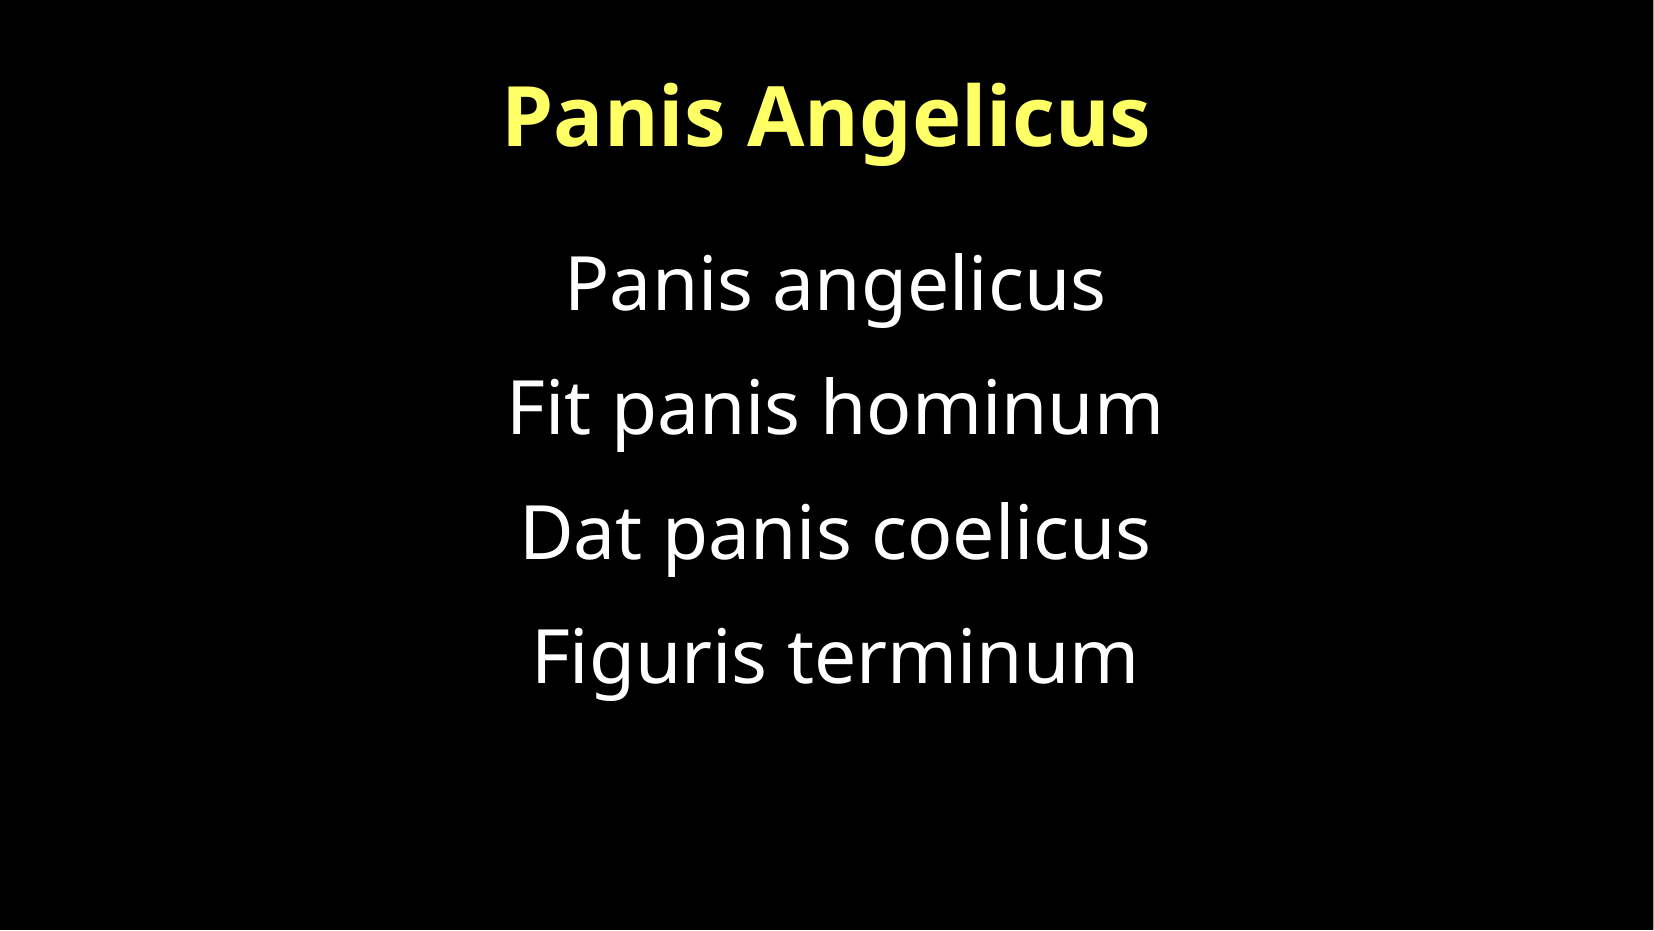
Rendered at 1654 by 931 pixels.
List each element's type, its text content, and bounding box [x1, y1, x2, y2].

list Panis angelicus Fit panis hominum Dat panis coelicus Figuris terminum [0, 230, 1654, 895]
title Panis Angelicus [0, 37, 1654, 193]
